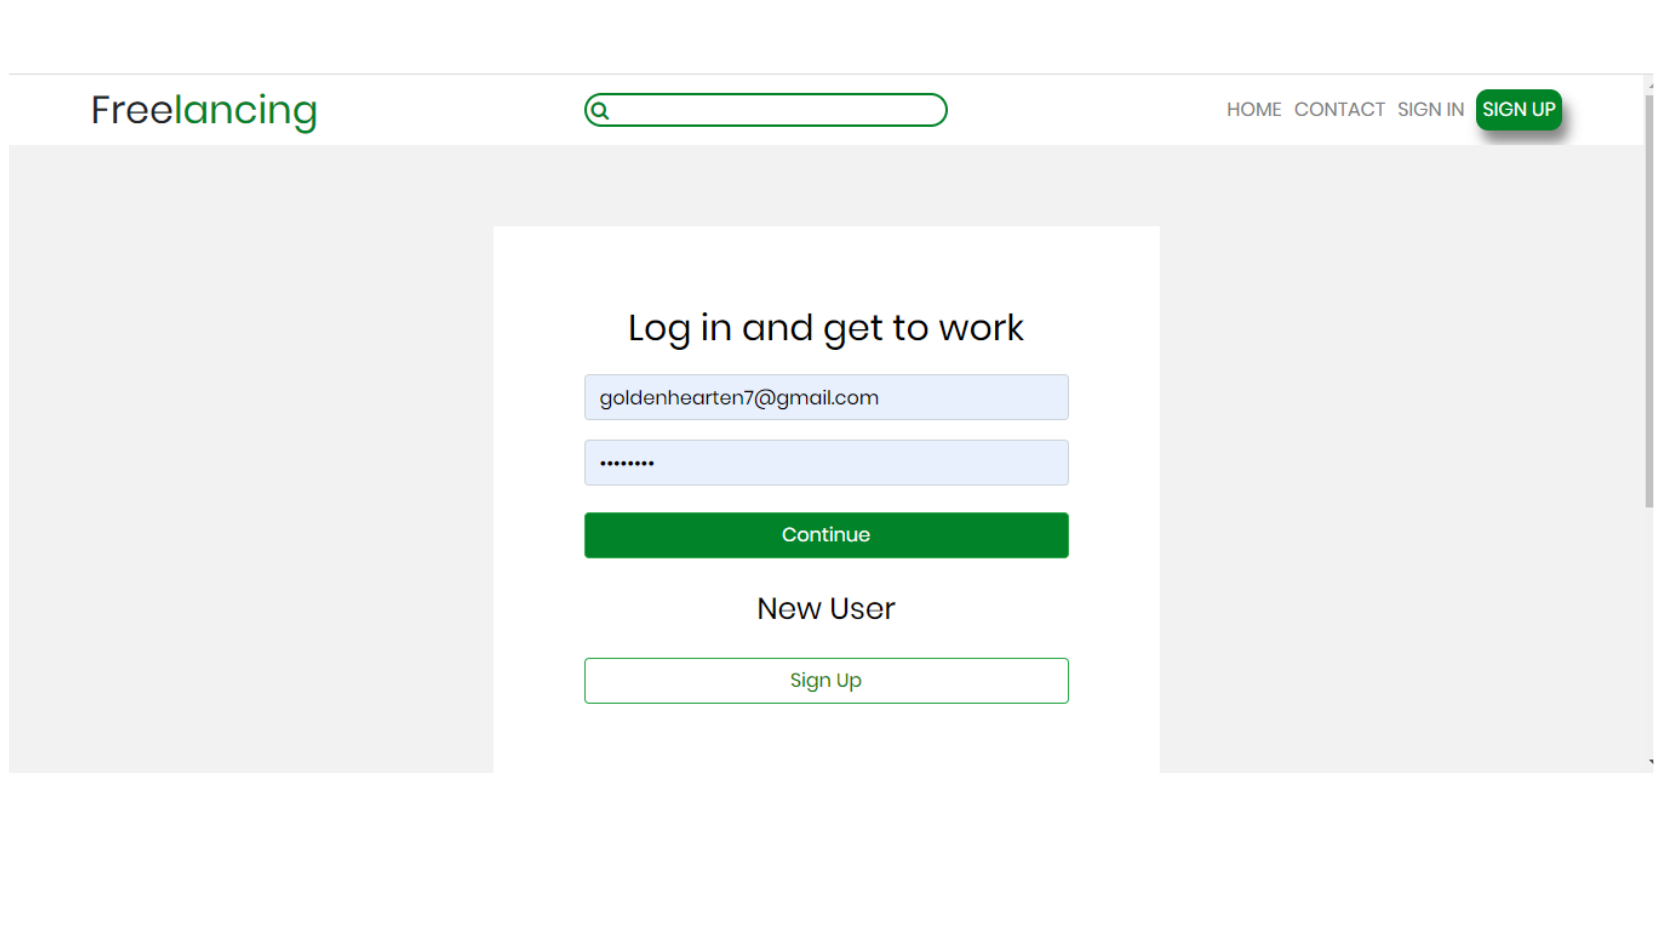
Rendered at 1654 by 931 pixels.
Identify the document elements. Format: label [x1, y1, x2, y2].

picture [9, 70, 1654, 773]
